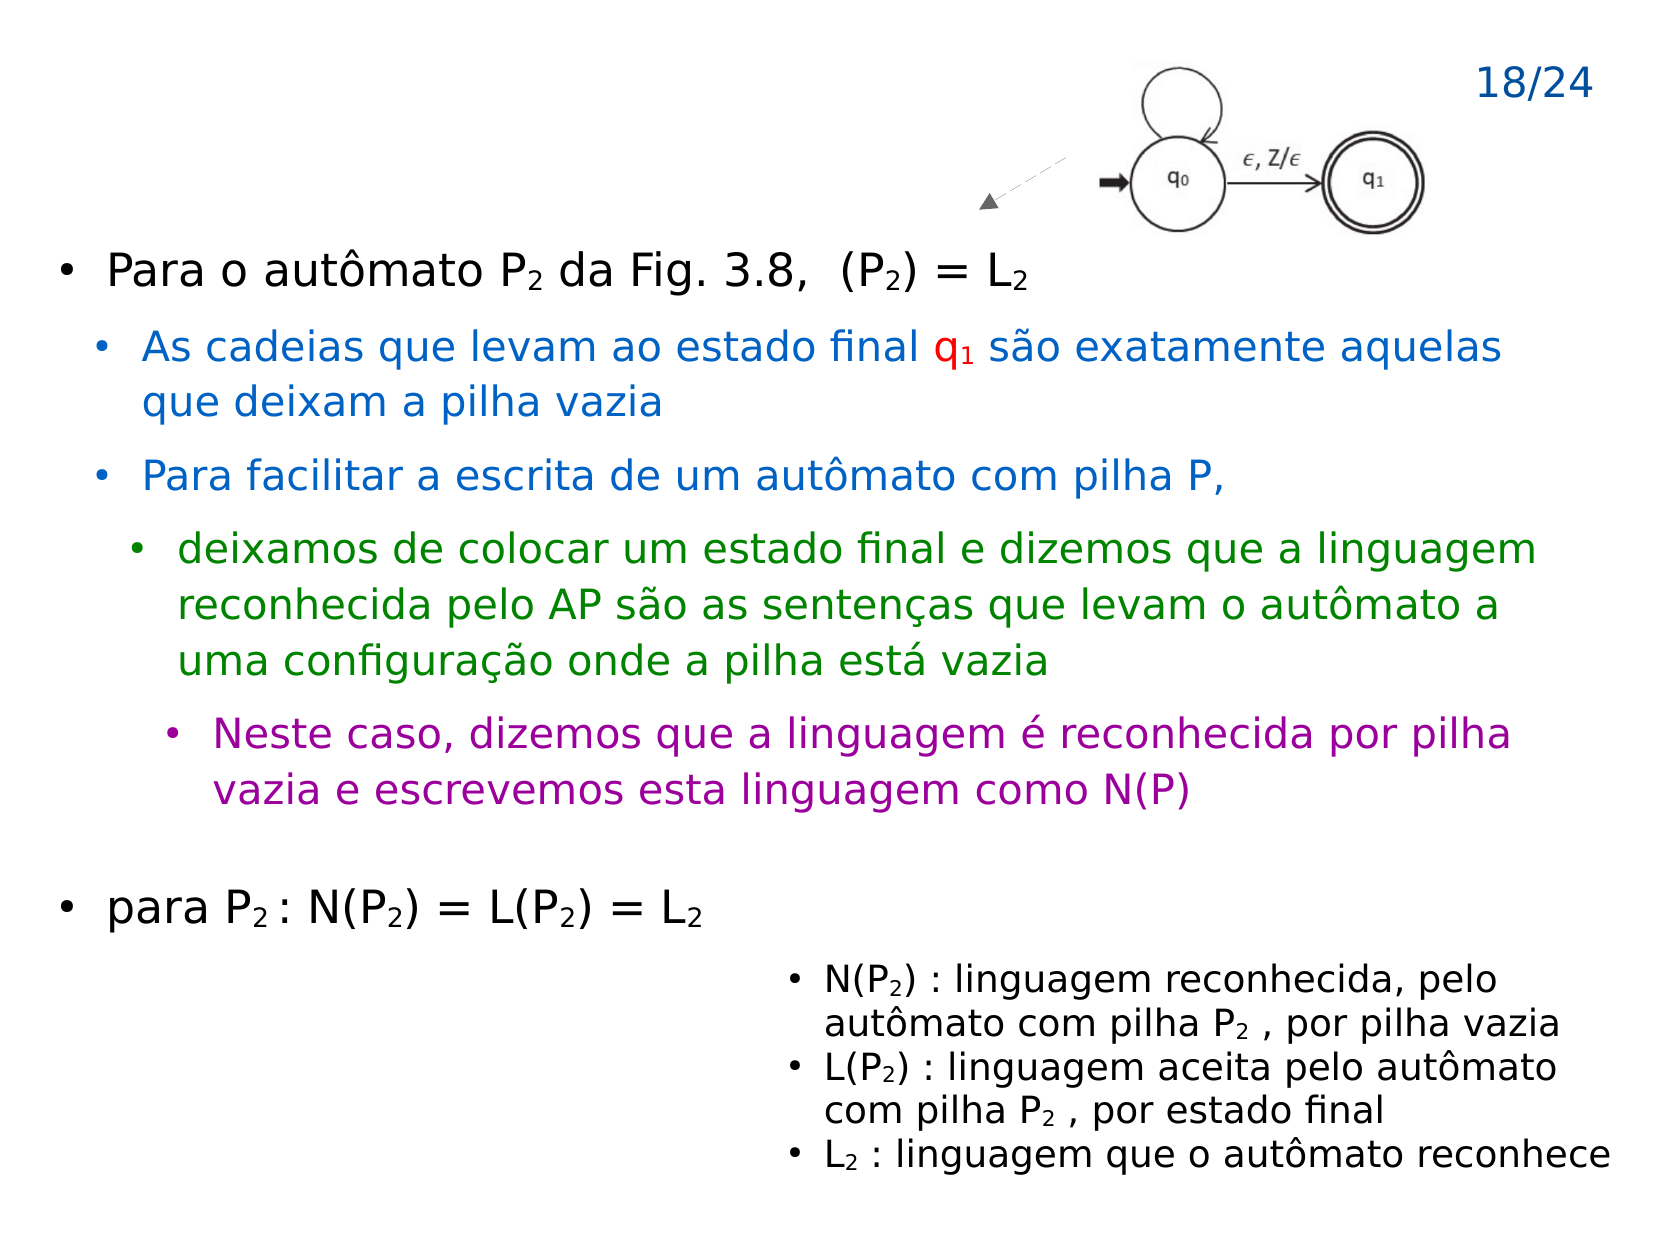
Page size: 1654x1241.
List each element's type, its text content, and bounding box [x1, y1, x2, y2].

picture [1096, 62, 1426, 237]
text_box N(P2) : linguagem reconhecida, pelo autômato com pilha P2 , por pilha vazia L(P2) : linguagem aceita pelo autômato com pilha P2 , por estado final L2 : linguagem que o autômato reconhece [773, 950, 1654, 1227]
list Para o autômato P2 da Fig. 3.8, (P2) = L2 As cadeias que levam ao estado final q1 são exatamente aquelas que deixam a pilha vazia Para facilitar a escrita de um autômato com pilha P, deixamos de colocar um estado final e dizemos que a linguagem reconhecida pelo AP são as sentenças que levam o autômato a uma configuração onde a pilha está vazia Neste caso, dizemos que a linguagem é reconhecida por pilha vazia e escrevemos esta linguagem como N(P) para P2 : N(P2) = L(P2) = L2 [59, 236, 1595, 1211]
